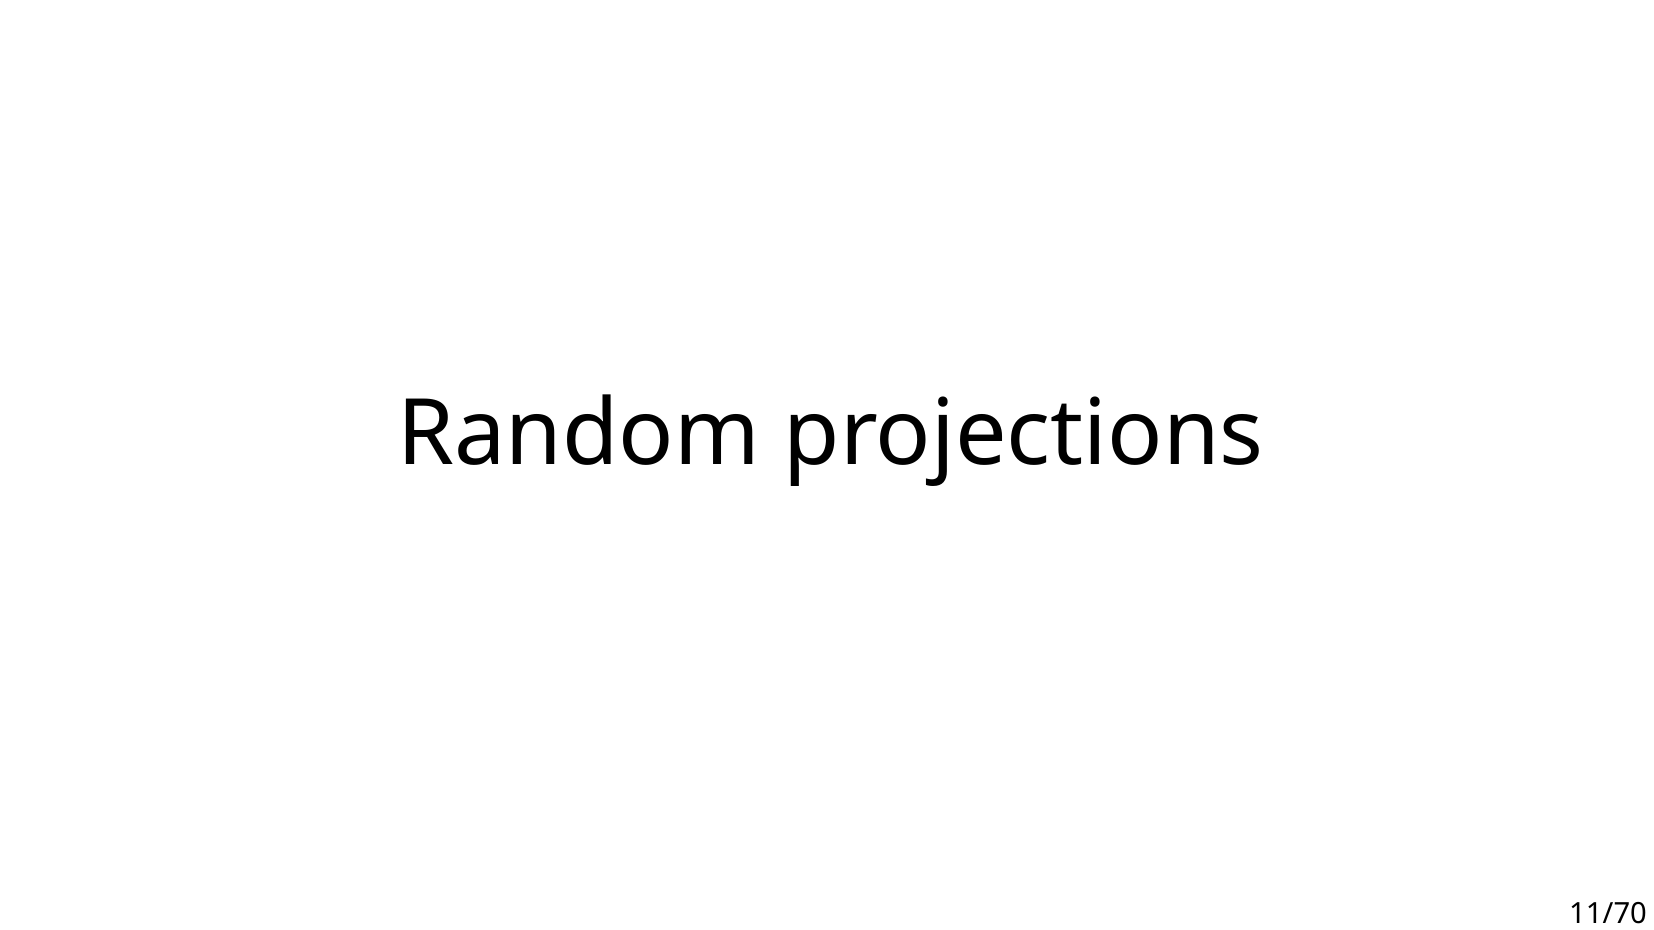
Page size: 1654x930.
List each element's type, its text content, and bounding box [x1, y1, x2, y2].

title Random projections [86, 325, 1576, 533]
